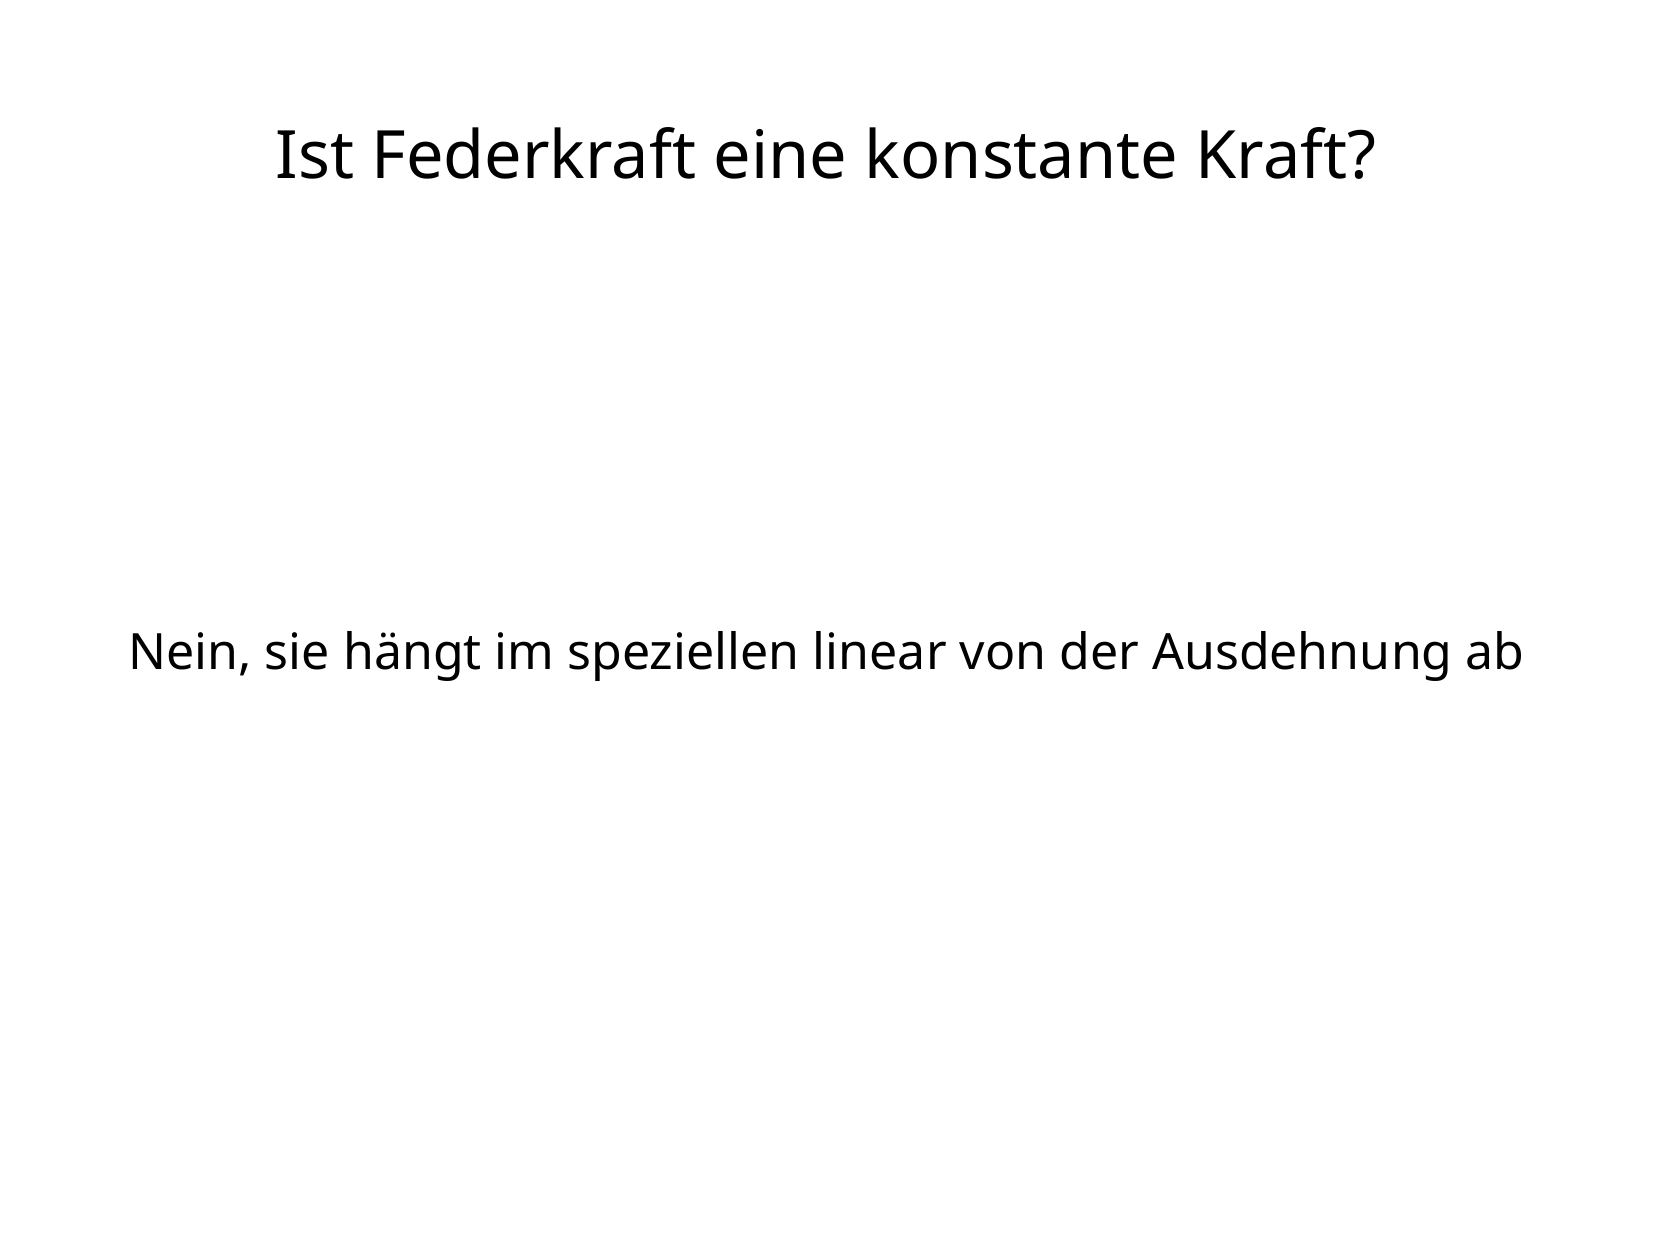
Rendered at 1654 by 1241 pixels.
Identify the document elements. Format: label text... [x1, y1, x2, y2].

subtitle Nein, sie hängt im speziellen linear von der Ausdehnung ab [82, 290, 1571, 1010]
title Ist Federkraft eine konstante Kraft? [82, 49, 1571, 257]
